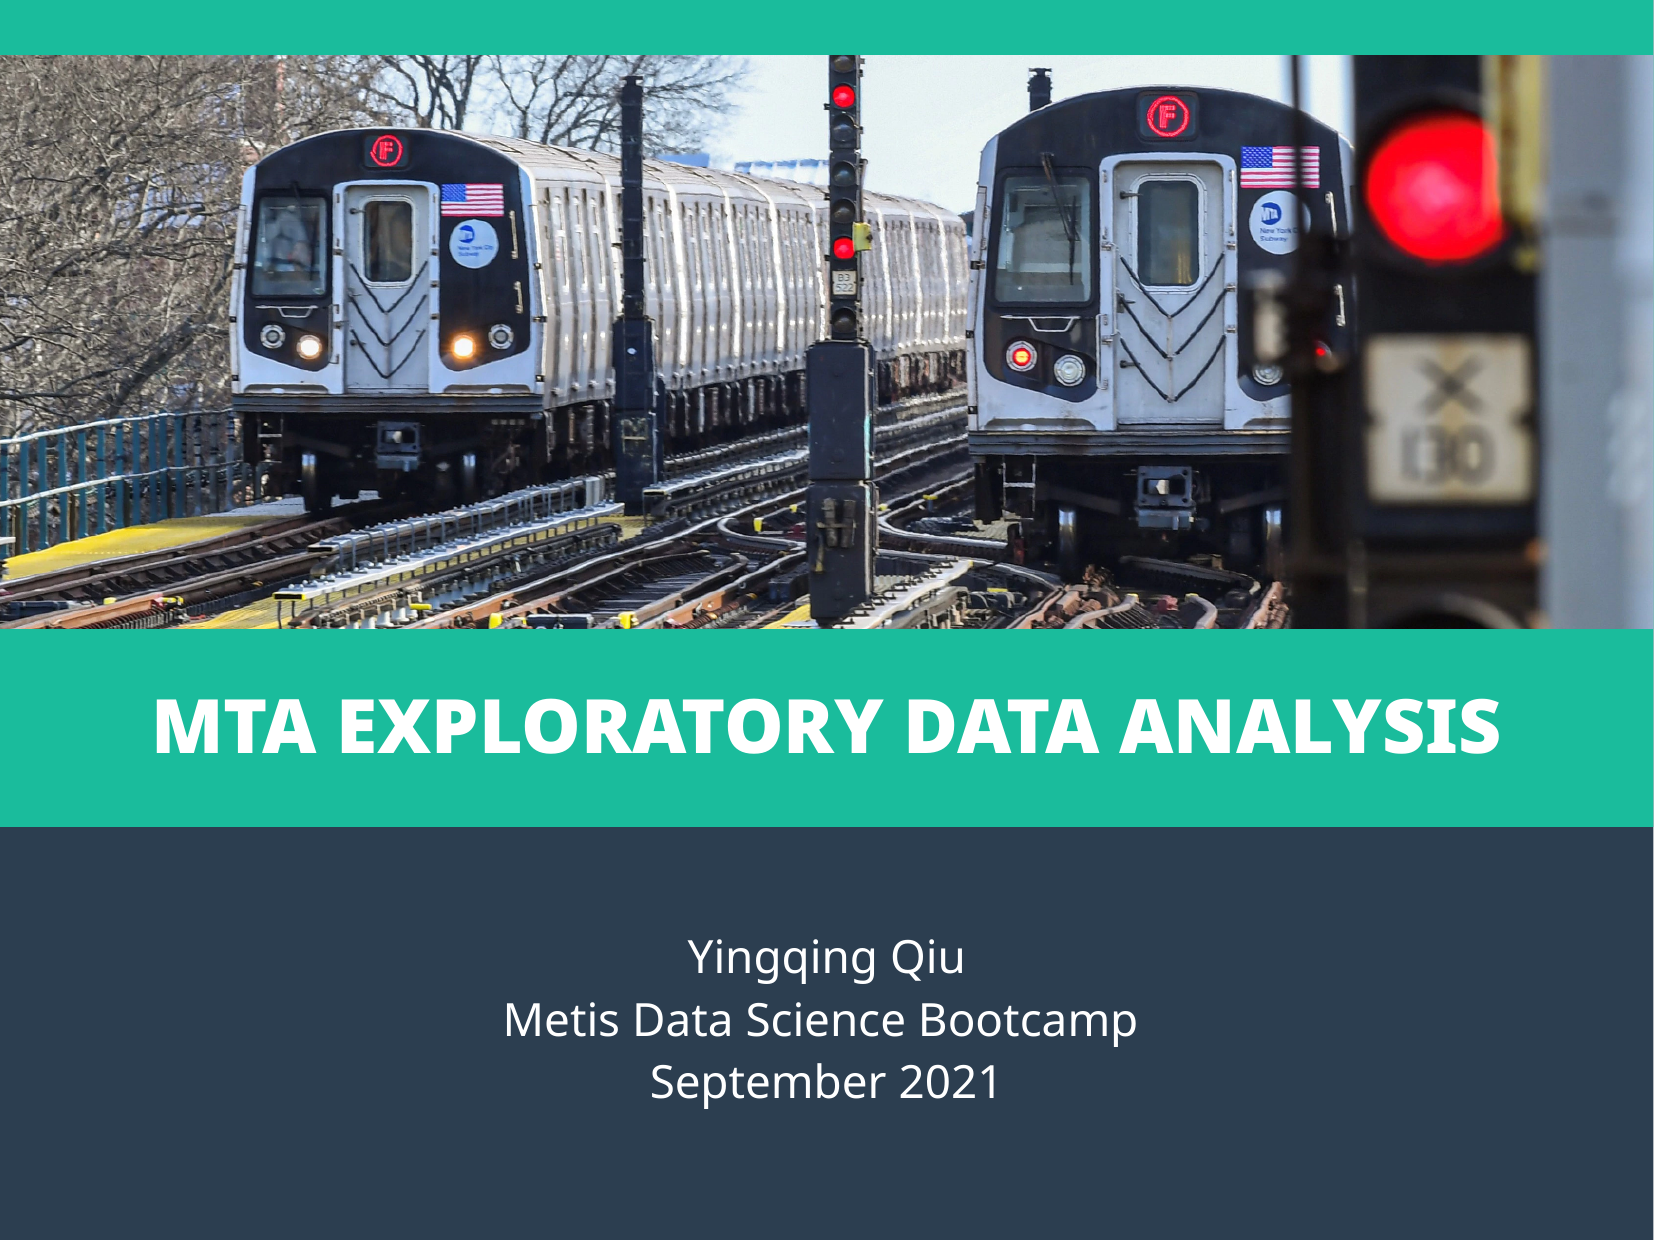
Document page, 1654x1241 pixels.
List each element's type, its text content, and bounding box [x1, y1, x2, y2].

picture [0, 55, 1654, 630]
title MTA EXPLORATORY DATA ANALYSIS [59, 630, 1595, 778]
subtitle Yingqing Qiu Metis Data Science Bootcamp September 2021 [59, 856, 1595, 1182]
